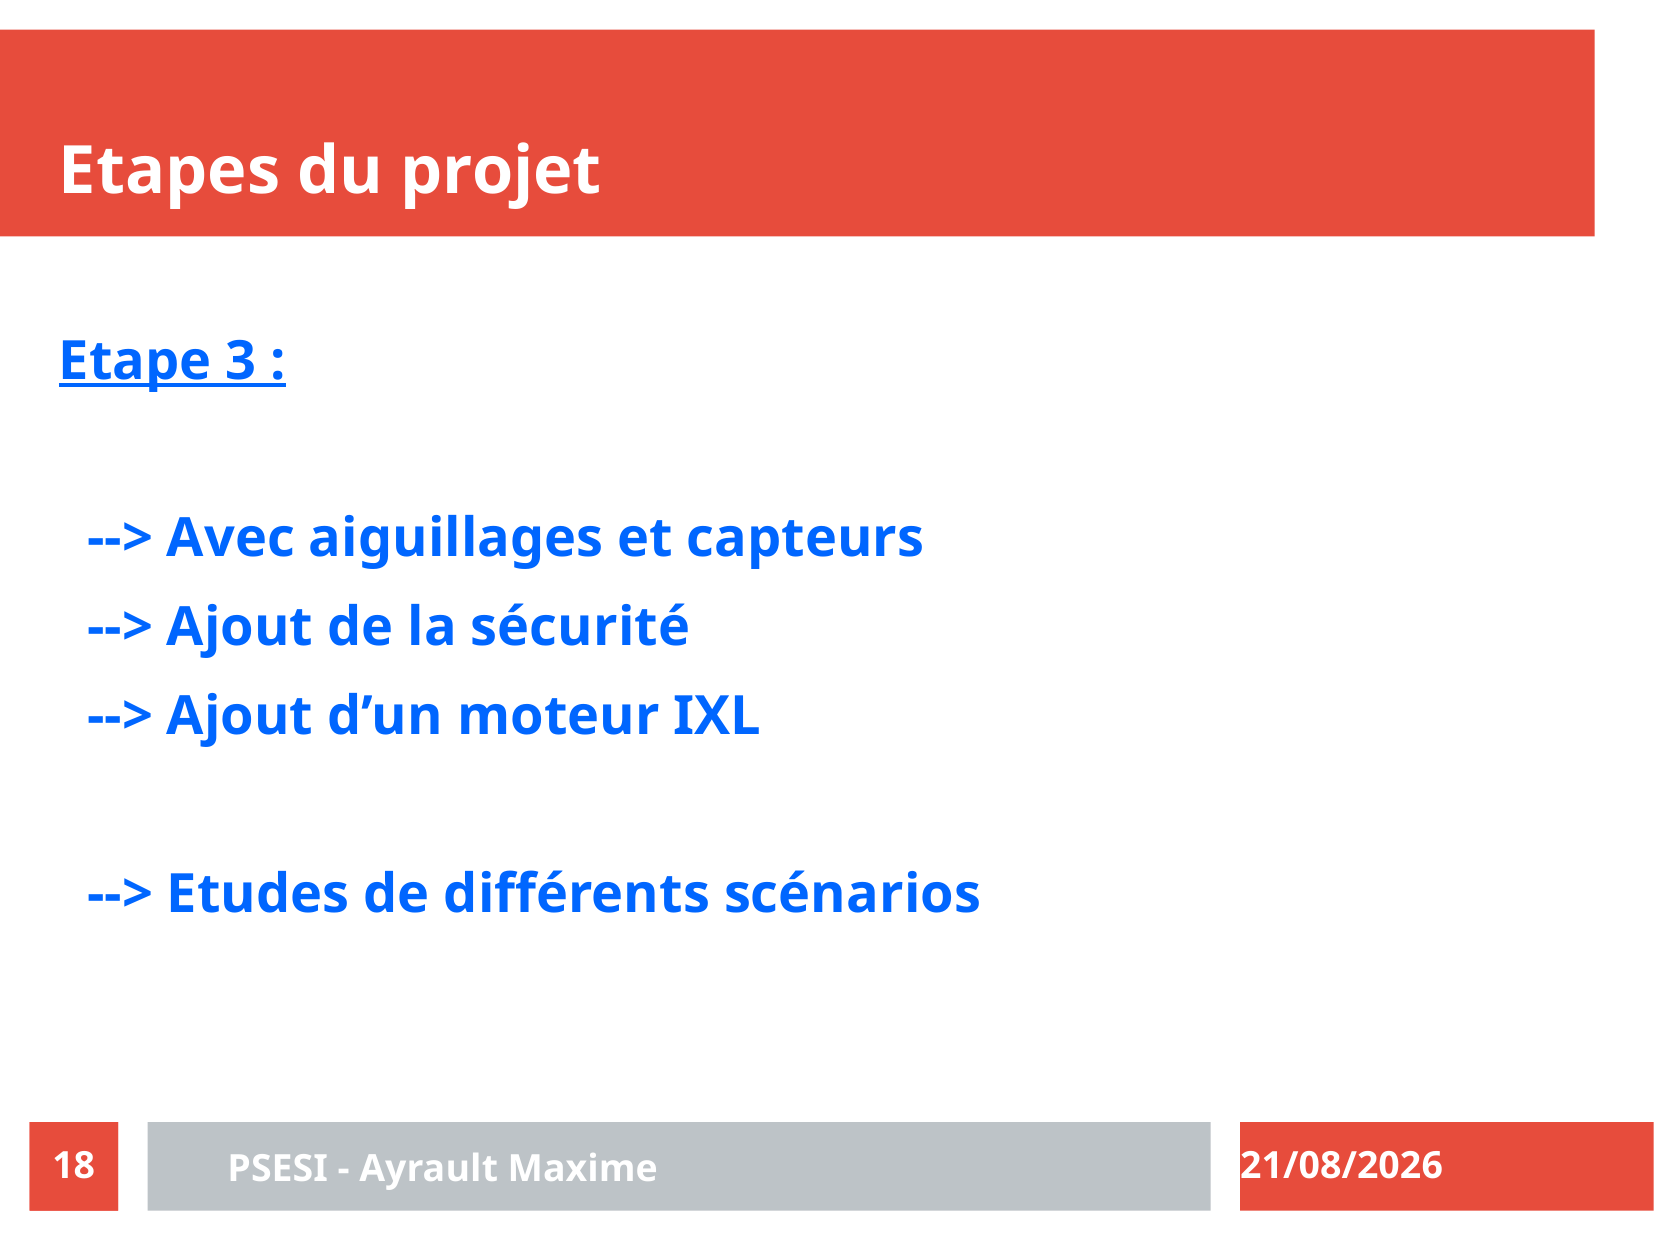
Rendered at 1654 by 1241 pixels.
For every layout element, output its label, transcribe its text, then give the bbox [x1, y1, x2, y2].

list Etape 3 : --> Avec aiguillages et capteurs --> Ajout de la sécurité --> Ajout d’un moteur IXL --> Etudes de différents scénarios [59, 324, 1565, 1093]
text_box <number> [29, 1122, 119, 1211]
text_box PSESI - Ayrault Maxime [177, 1122, 709, 1211]
text_box 07/03/2017 [1240, 1122, 1625, 1211]
title Etapes du projet [59, 59, 1595, 207]
